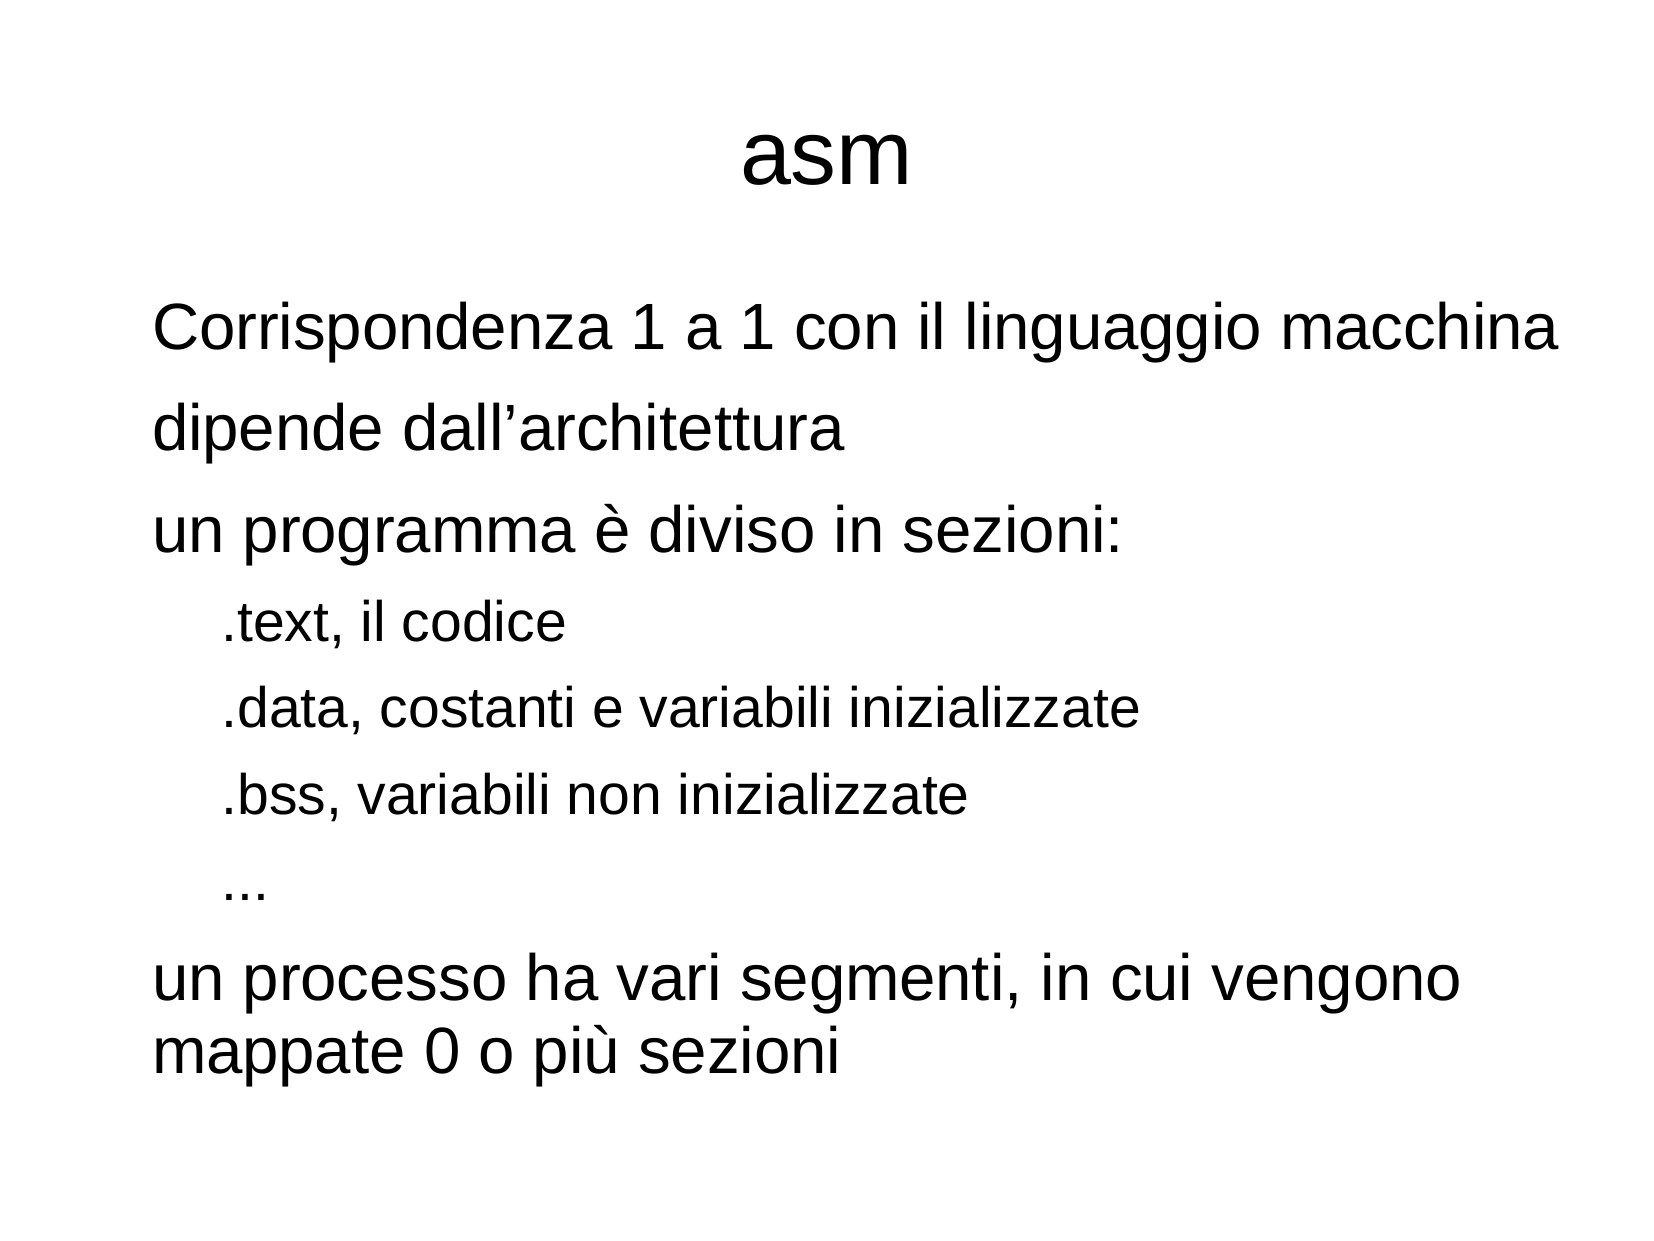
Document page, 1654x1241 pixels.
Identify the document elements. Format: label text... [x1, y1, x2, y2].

list Corrispondenza 1 a 1 con il linguaggio macchina dipende dall’architettura un programma è diviso in sezioni: .text, il codice .data, costanti e variabili inizializzate .bss, variabili non inizializzate ... un processo ha vari segmenti, in cui vengono mappate 0 o più sezioni [82, 290, 1571, 1158]
title asm [82, 49, 1571, 257]
